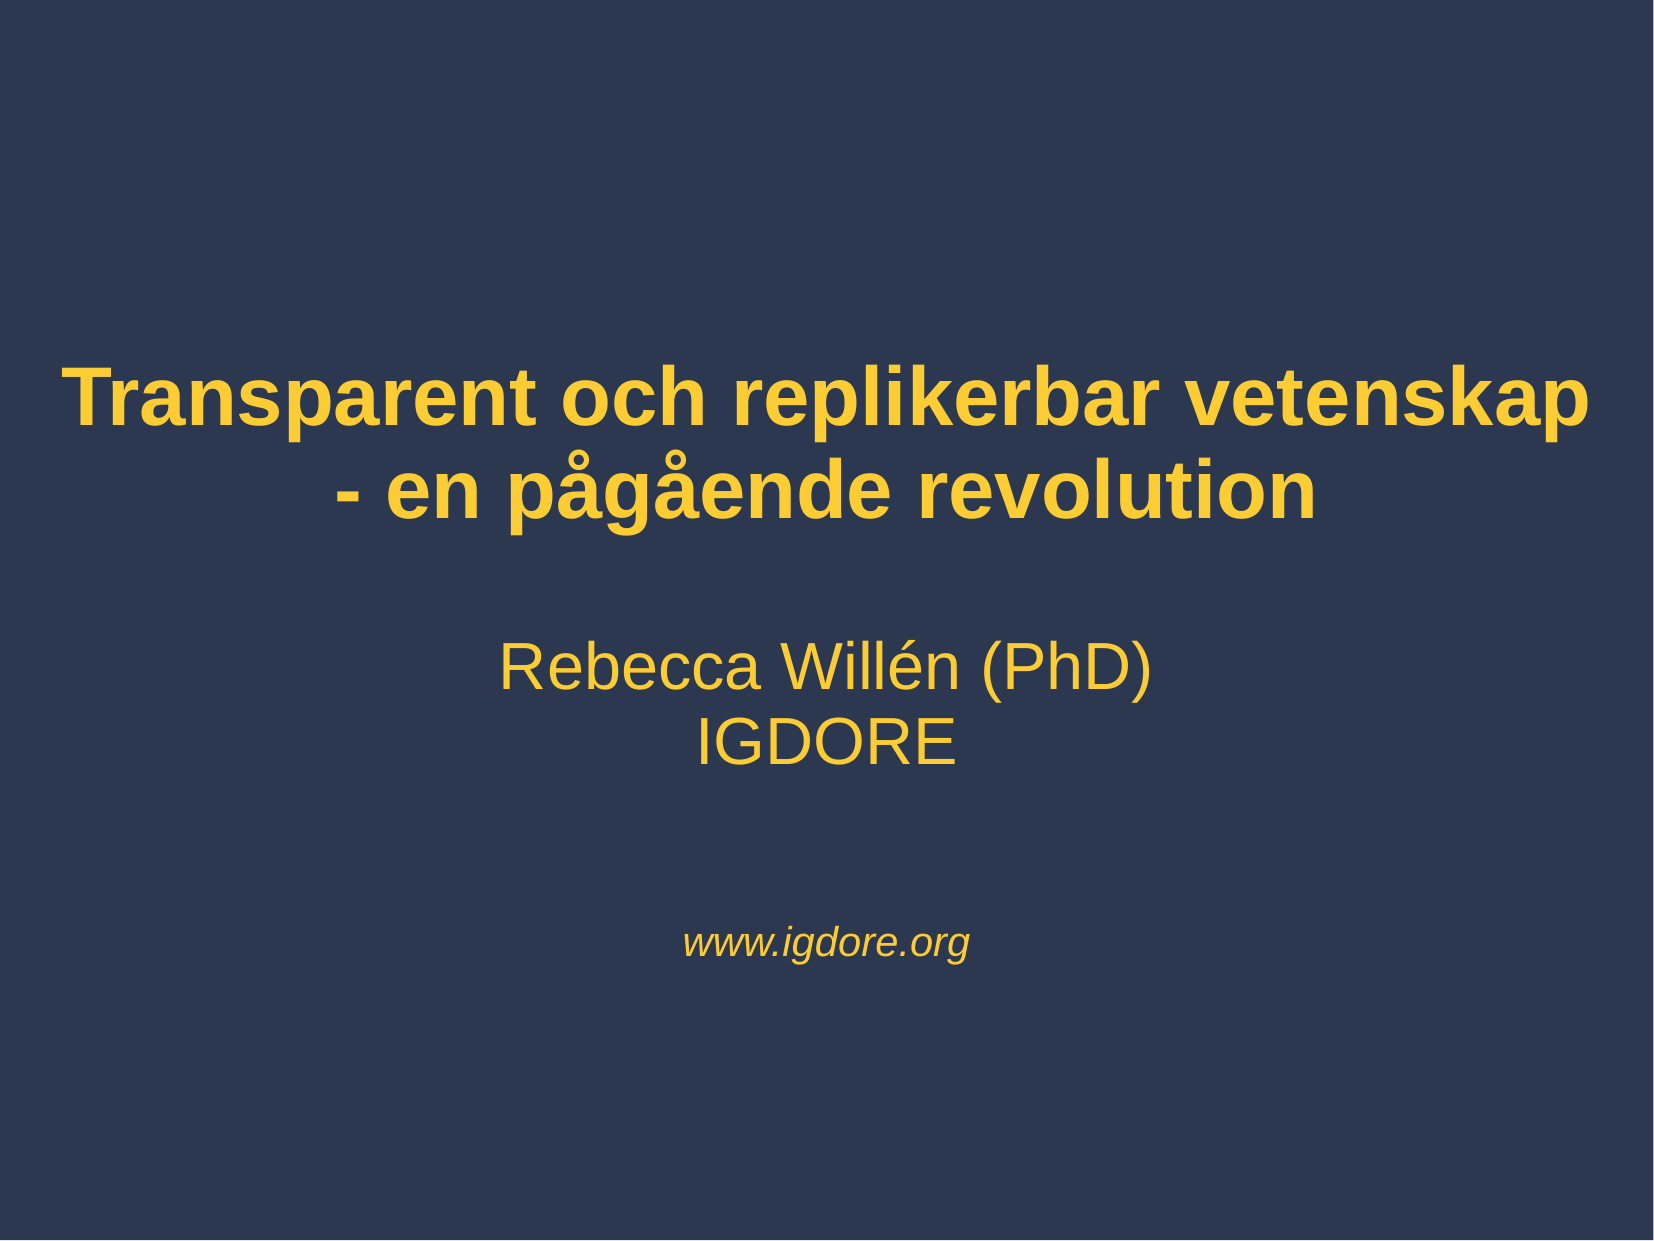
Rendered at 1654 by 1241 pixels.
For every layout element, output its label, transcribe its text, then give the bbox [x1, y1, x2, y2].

text_box Transparent och replikerbar vetenskap - en pågående revolution Rebecca Willén (PhD) IGDORE www.igdore.org [0, 0, 1654, 1241]
